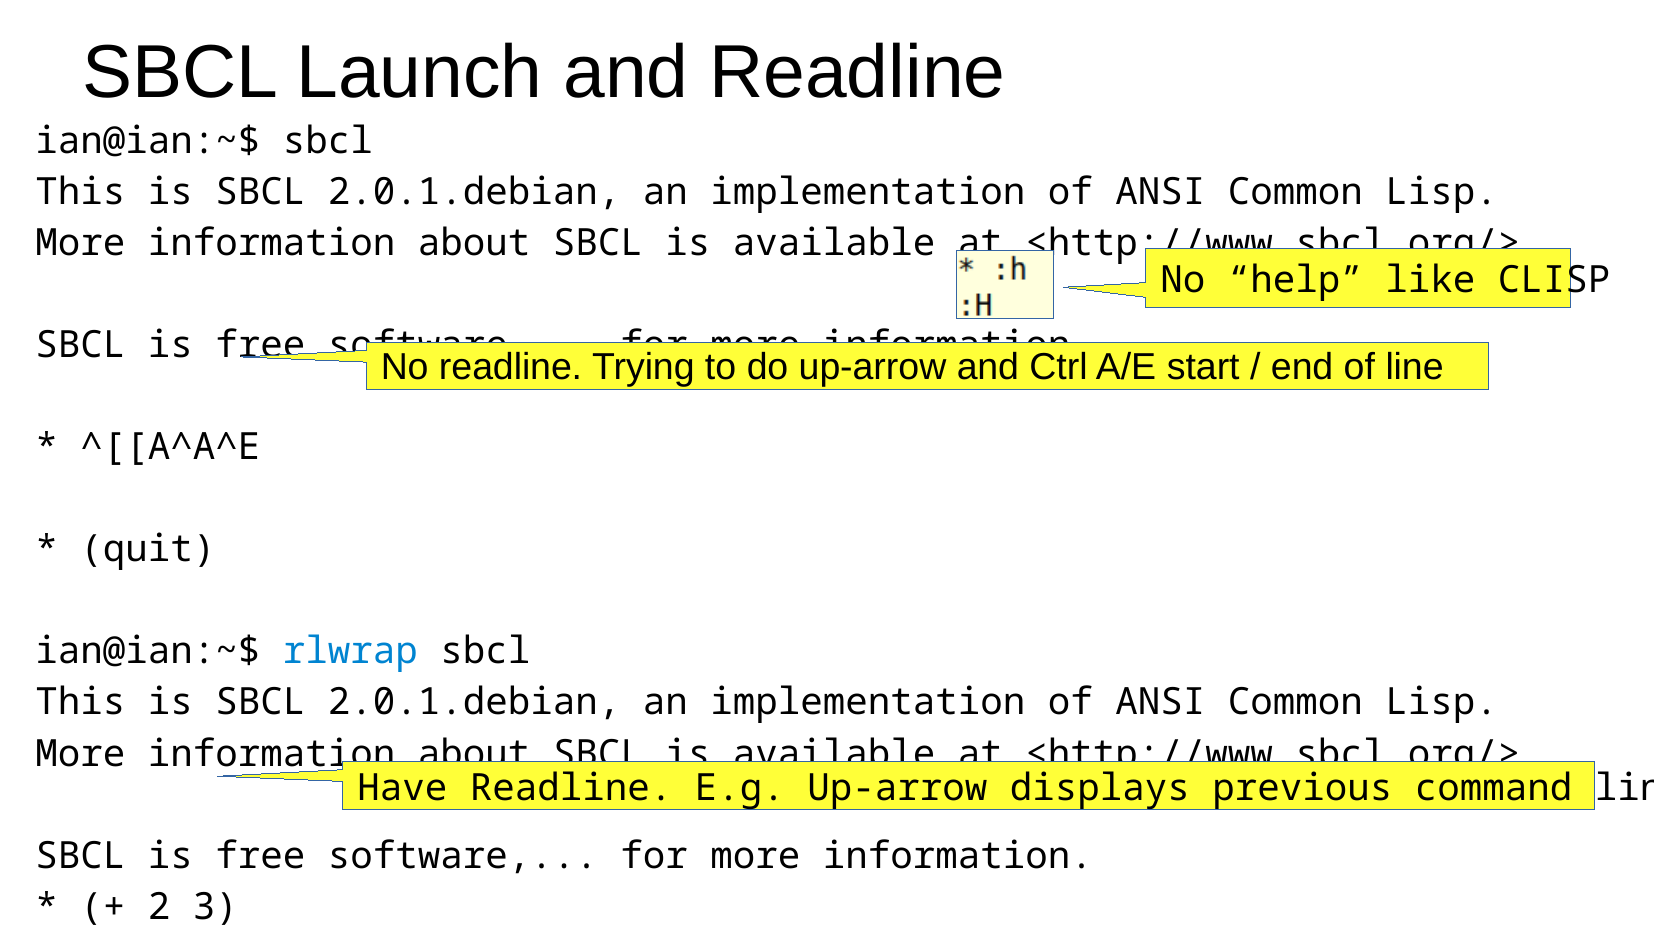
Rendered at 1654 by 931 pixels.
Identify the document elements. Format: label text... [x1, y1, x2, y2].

title SBCL Launch and Readline [82, 29, 1571, 113]
text_box <number> [1, 877, 61, 925]
text_box No “help” like CLISP [1063, 248, 1571, 308]
subtitle ian@ian:~$ sbcl This is SBCL 2.0.1.debian, an implementation of ANSI Common Lisp. More information about SBCL is available at <http://www.sbcl.org/>. SBCL is free software,... for more information. * ^[[A^A^E * (quit) ian@ian:~$ rlwrap sbcl This is SBCL 2.0.1.debian, an implementation of ANSI Common Lisp. More information about SBCL is available at <http://www.sbcl.org/>. SBCL is free software,... for more information. * (+ 2 3) 5 * (+ 2 3) [35, 113, 1630, 907]
text_box No readline. Trying to do up-arrow and Ctrl A/E start / end of line [241, 342, 1489, 390]
picture [956, 250, 1054, 319]
text_box Have Readline. E.g. Up-arrow displays previous command line, etc. [217, 761, 1595, 810]
